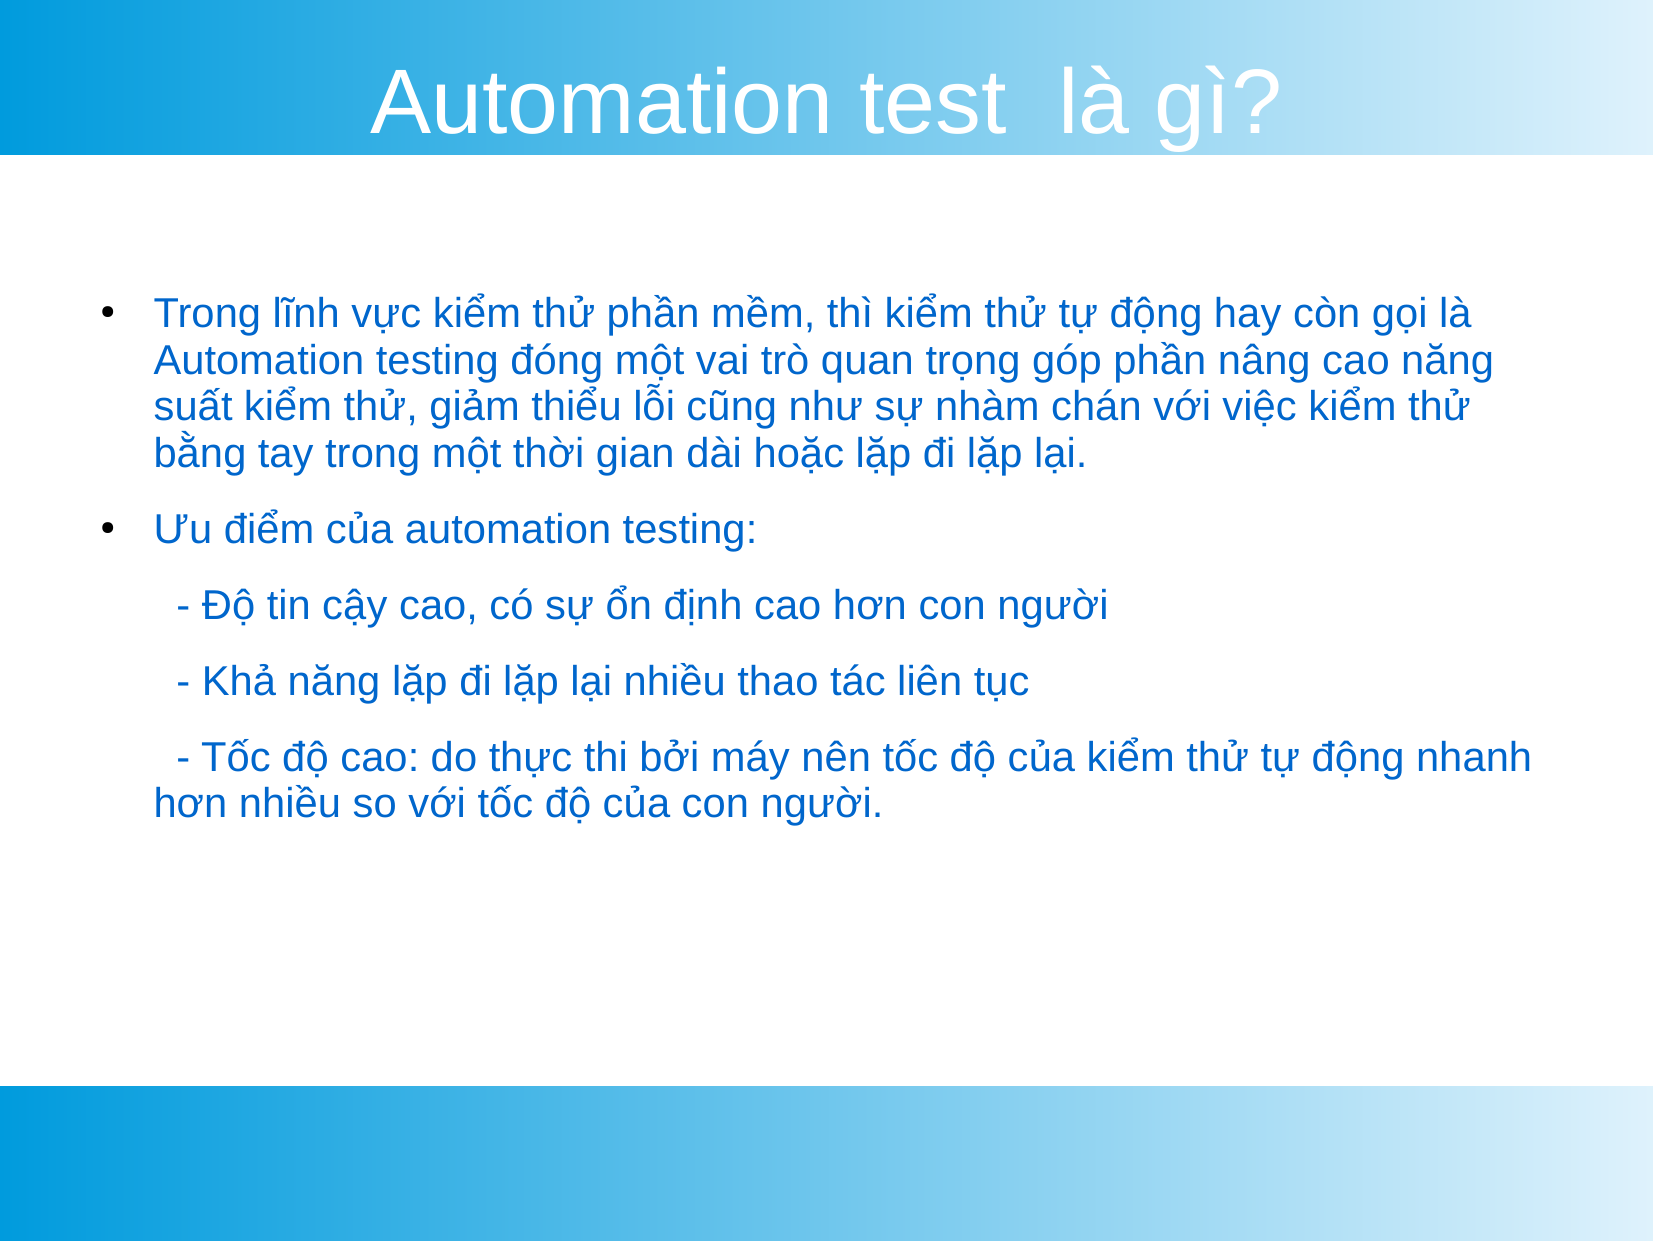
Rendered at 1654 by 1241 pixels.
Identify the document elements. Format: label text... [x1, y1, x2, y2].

list Trong lĩnh vực kiểm thử phần mềm, thì kiểm thử tự động hay còn gọi là Automation testing đóng một vai trò quan trọng góp phần nâng cao năng suất kiểm thử, giảm thiểu lỗi cũng như sự nhàm chán với việc kiểm thử bằng tay trong một thời gian dài hoặc lặp đi lặp lại. Ưu điểm của automation testing: - Độ tin cậy cao, có sự ổn định cao hơn con người - Khả năng lặp đi lặp lại nhiều thao tác liên tục - Tốc độ cao: do thực thi bởi máy nên tốc độ của kiểm thử tự động nhanh hơn nhiều so với tốc độ của con người. [82, 290, 1571, 1010]
title Automation test là gì? [82, 49, 1571, 155]
